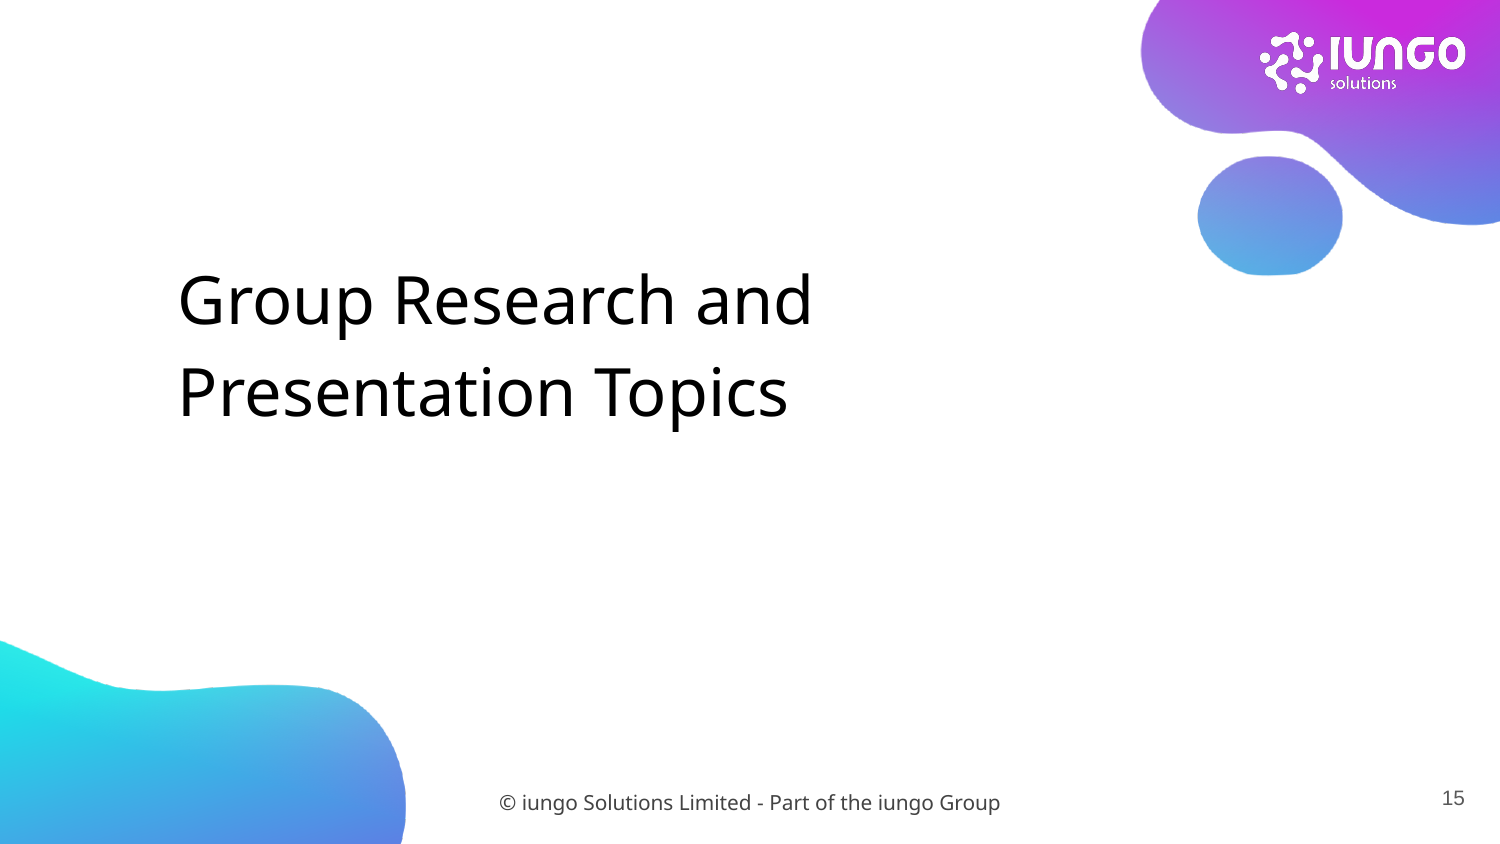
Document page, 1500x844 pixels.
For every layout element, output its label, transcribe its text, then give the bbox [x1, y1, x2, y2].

title Group Research and Presentation Topics [162, 231, 1107, 326]
picture [0, 0, 1500, 844]
slide_number <number> [1389, 764, 1480, 830]
